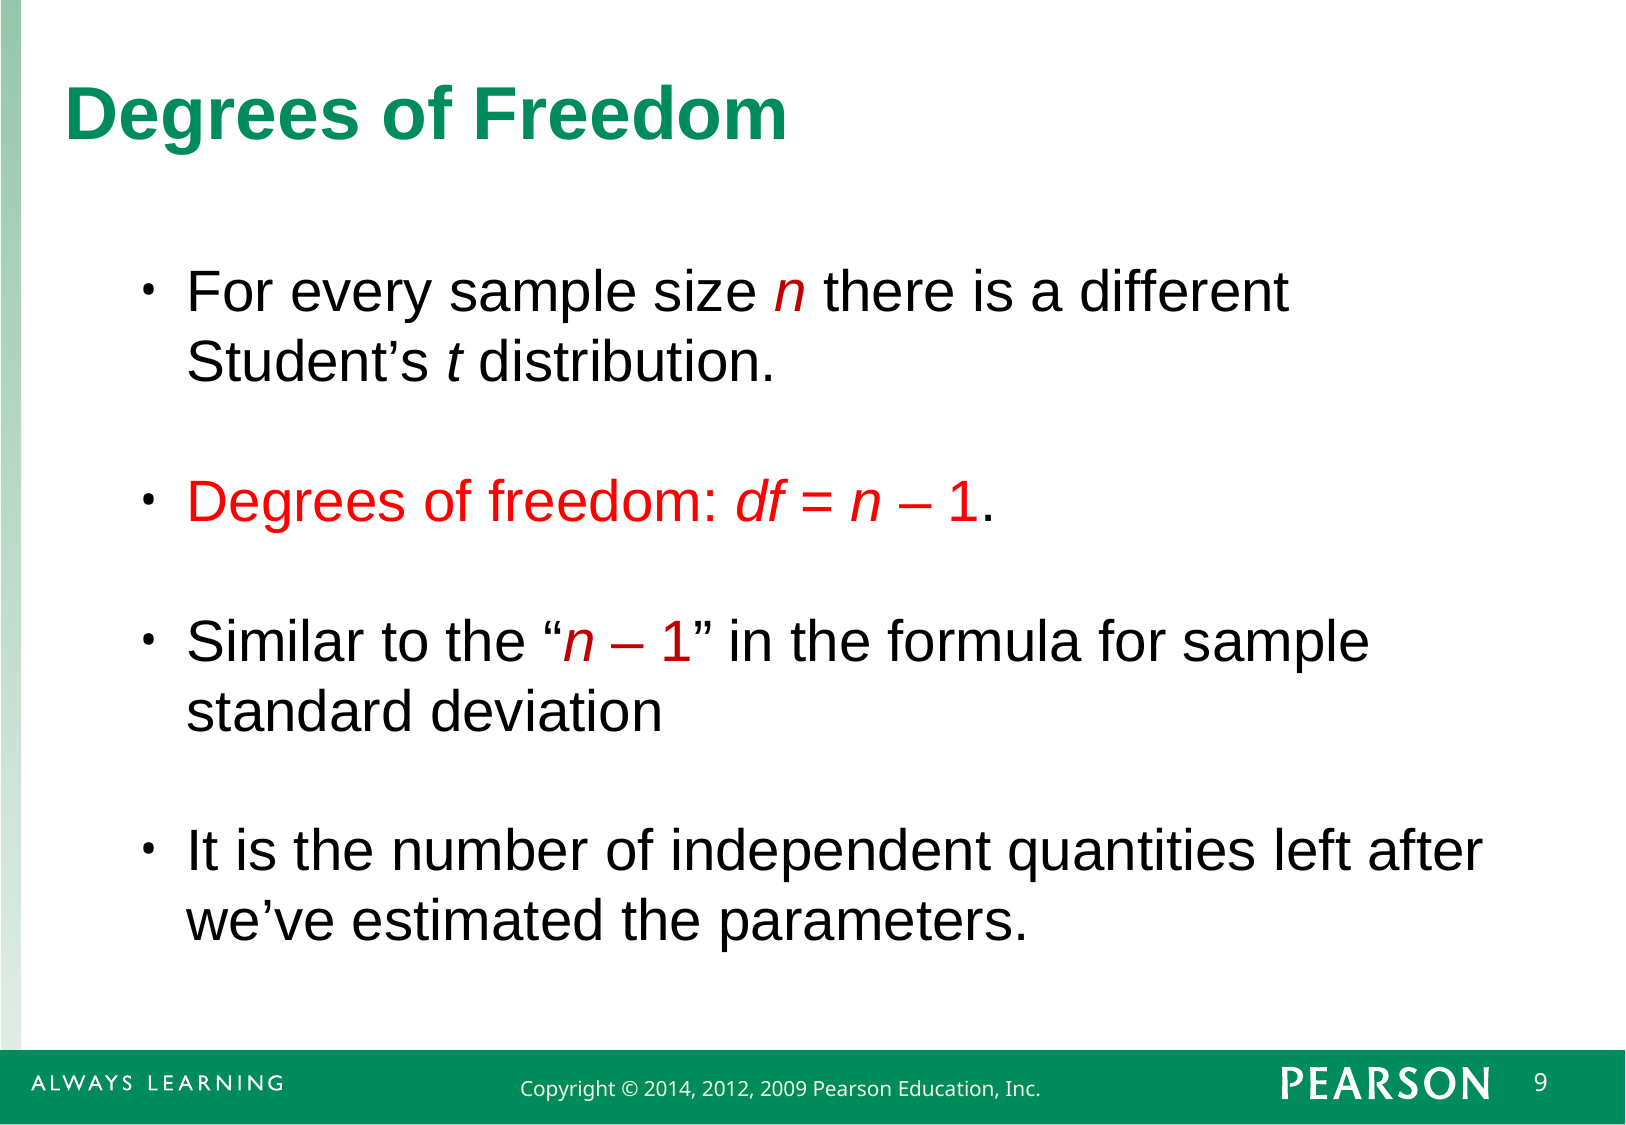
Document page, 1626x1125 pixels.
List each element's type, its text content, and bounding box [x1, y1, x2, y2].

title Degrees of Freedom [64, 64, 1560, 213]
list For every sample size n there is a different Student’s t distribution. Degrees of freedom: df = n – 1. Similar to the “n – 1” in the formula for sample standard deviation It is the number of independent quantities left after we’ve estimated the parameters. [64, 253, 1560, 997]
